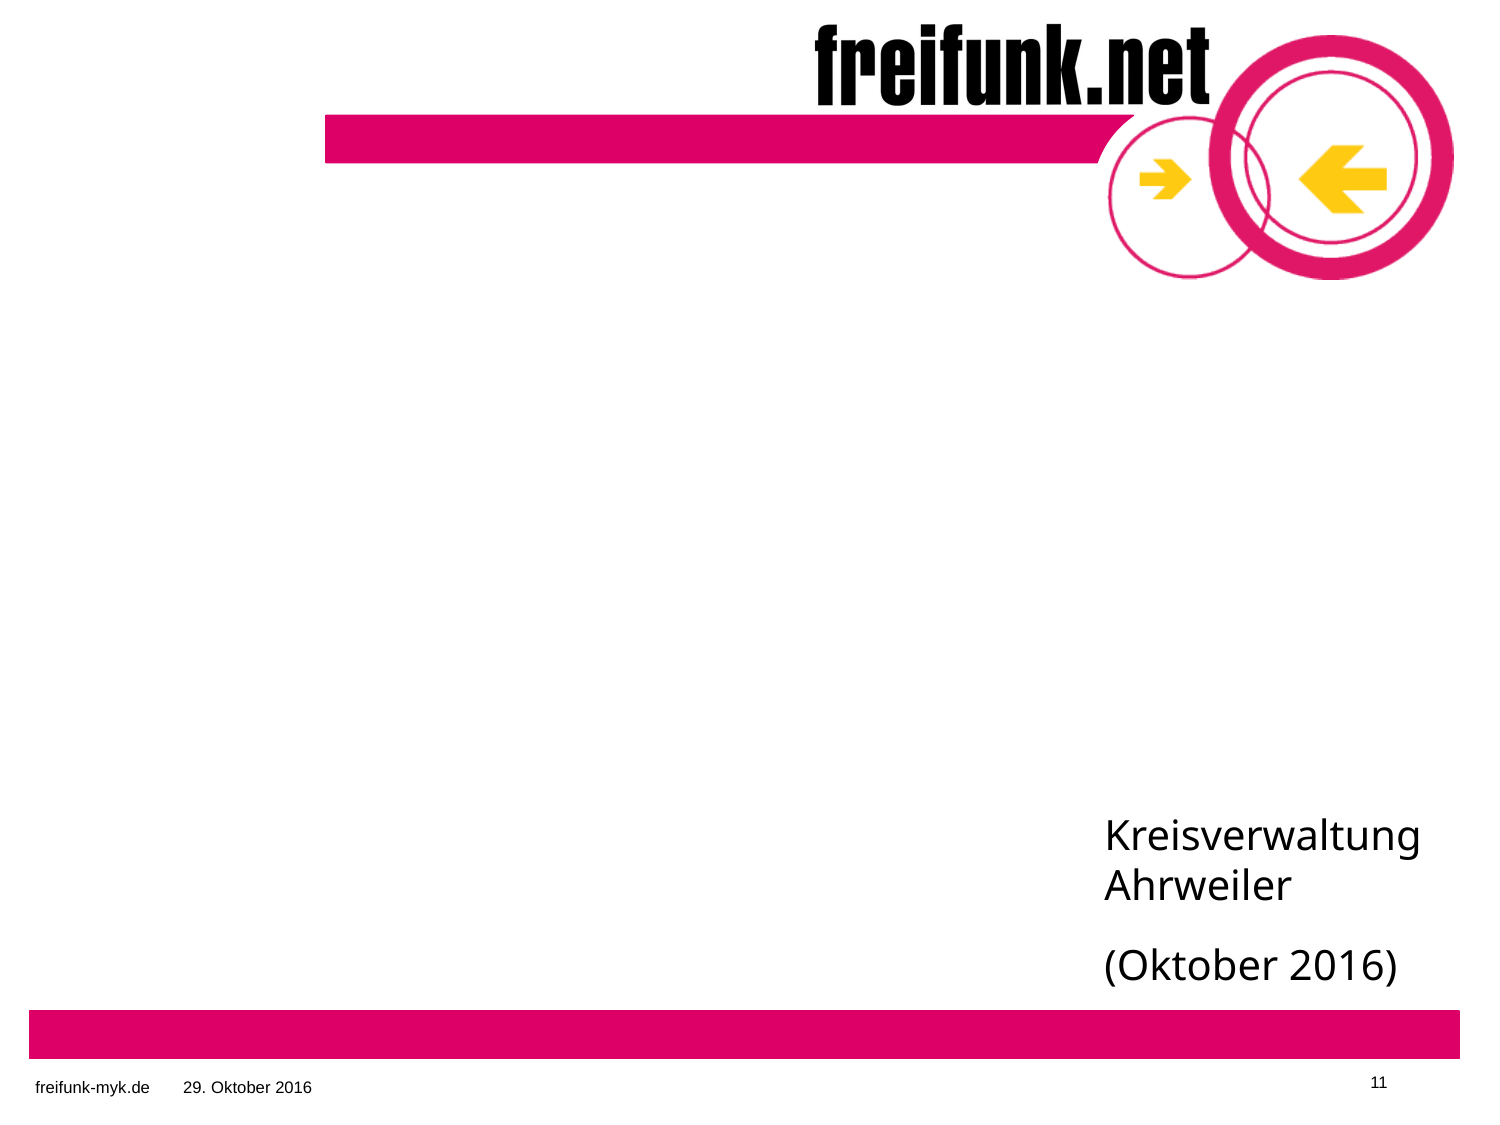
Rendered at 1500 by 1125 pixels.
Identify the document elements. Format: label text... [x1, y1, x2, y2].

list Kreisverwaltung Ahrweiler (Oktober 2016) [1086, 808, 1453, 957]
picture [816, 24, 1454, 280]
